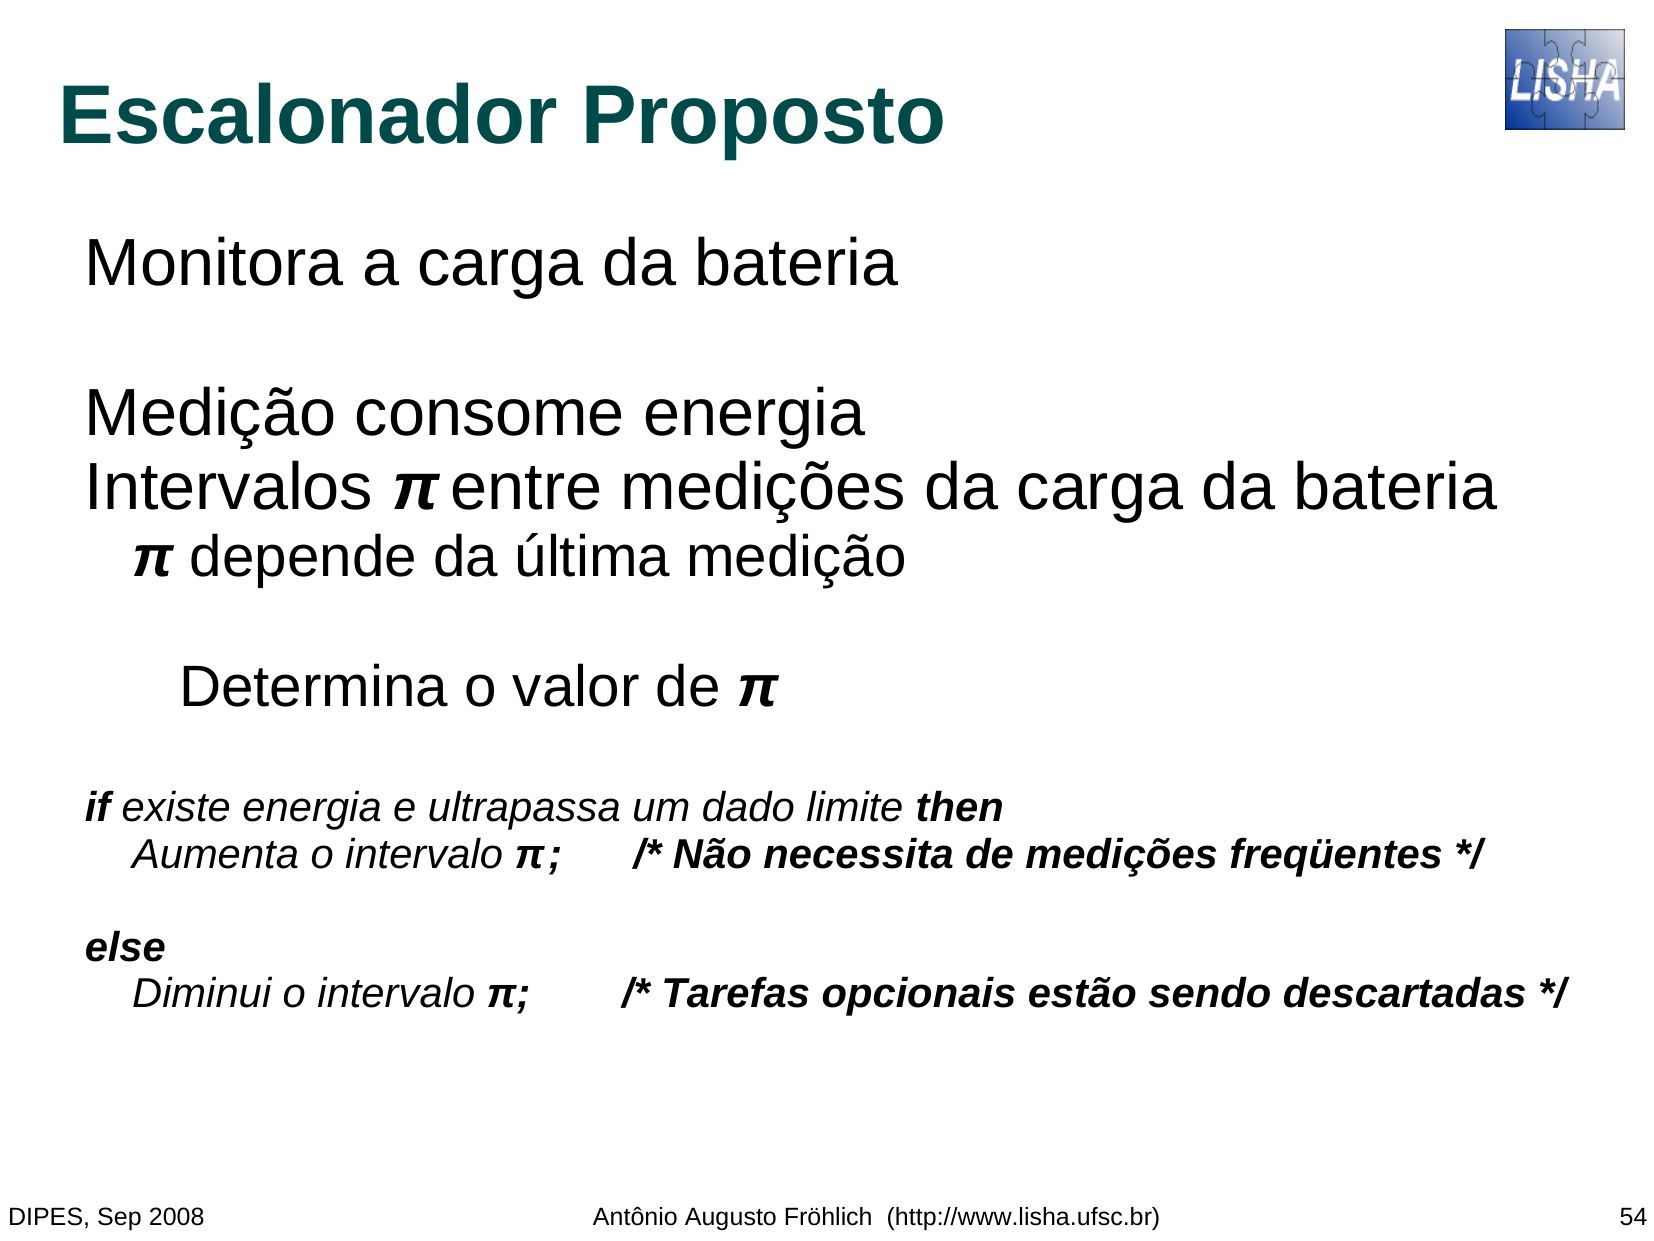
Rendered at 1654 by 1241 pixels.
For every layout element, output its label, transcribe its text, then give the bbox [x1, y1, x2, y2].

picture [1505, 29, 1625, 130]
title Escalonador Proposto [58, 11, 1463, 219]
list Monitora a carga da bateria Medição consome energia Intervalos π entre medições da carga da bateria π depende da última medição Determina o valor de π if existe energia e ultrapassa um dado limite then Aumenta o intervalo π ; /* Não necessita de medições freqüentes */ else Diminui o intervalo π; /* Tarefas opcionais estão sendo descartadas */ [37, 225, 1613, 1163]
